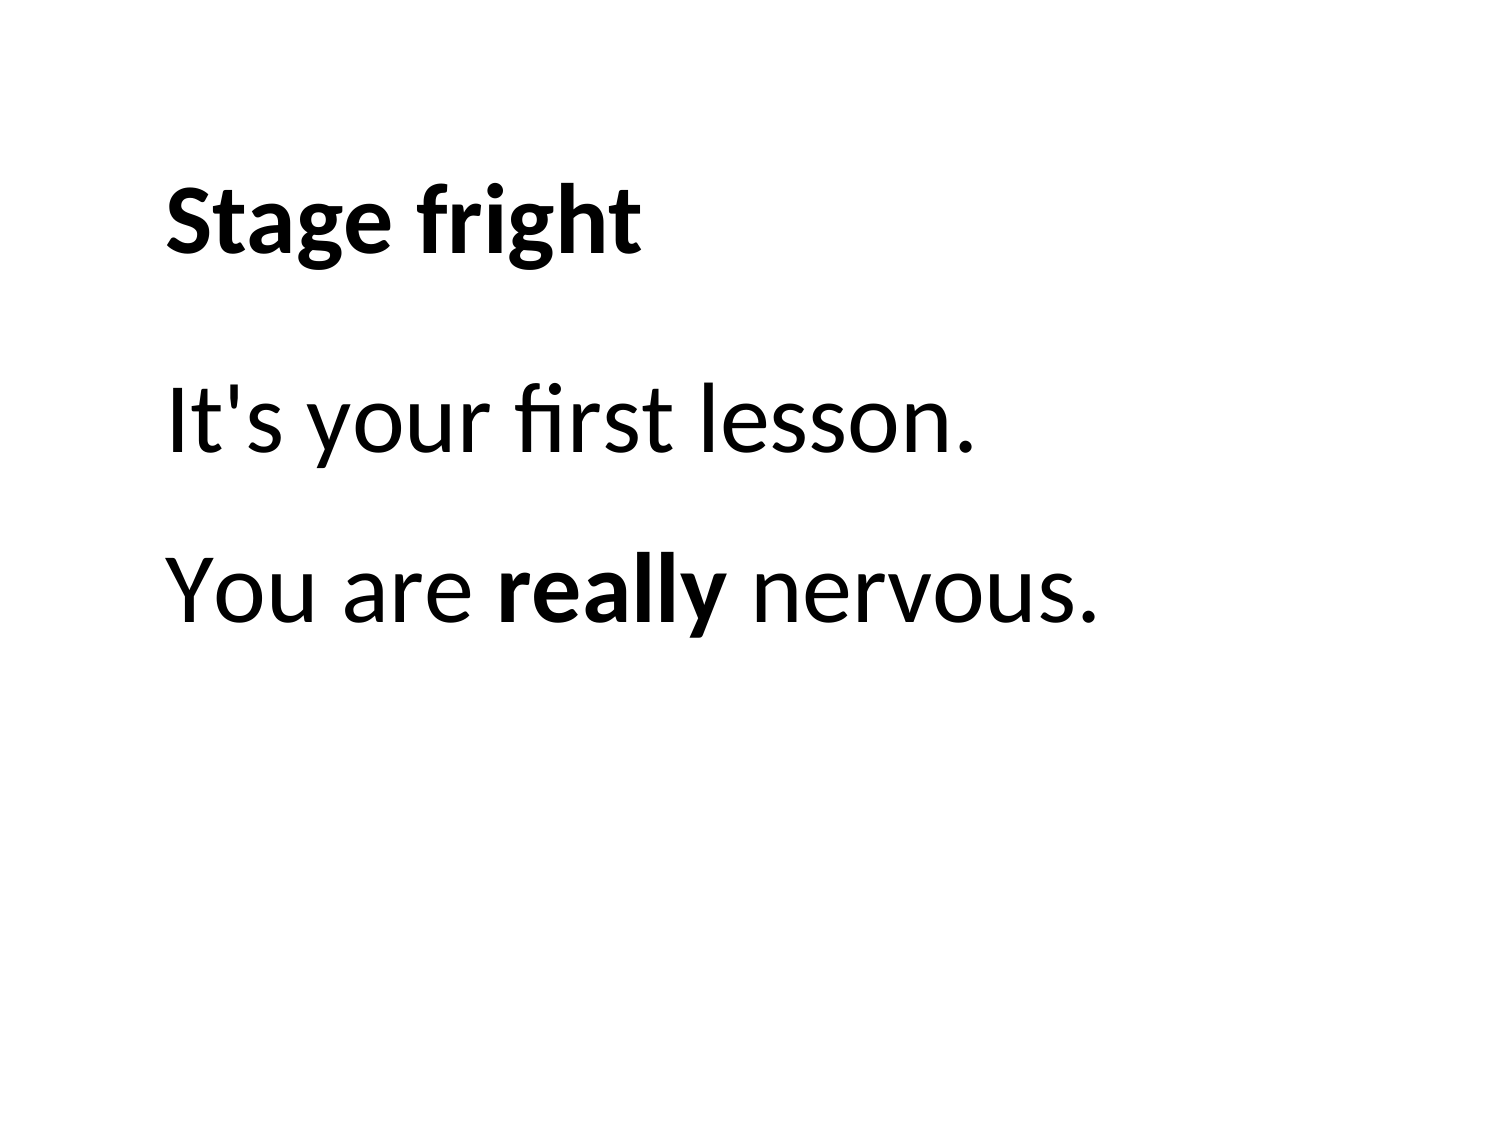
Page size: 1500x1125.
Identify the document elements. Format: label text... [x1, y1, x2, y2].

text_box Stage fright [149, 166, 1427, 262]
text_box It's your first lesson. You are really nervous. [150, 314, 1306, 871]
